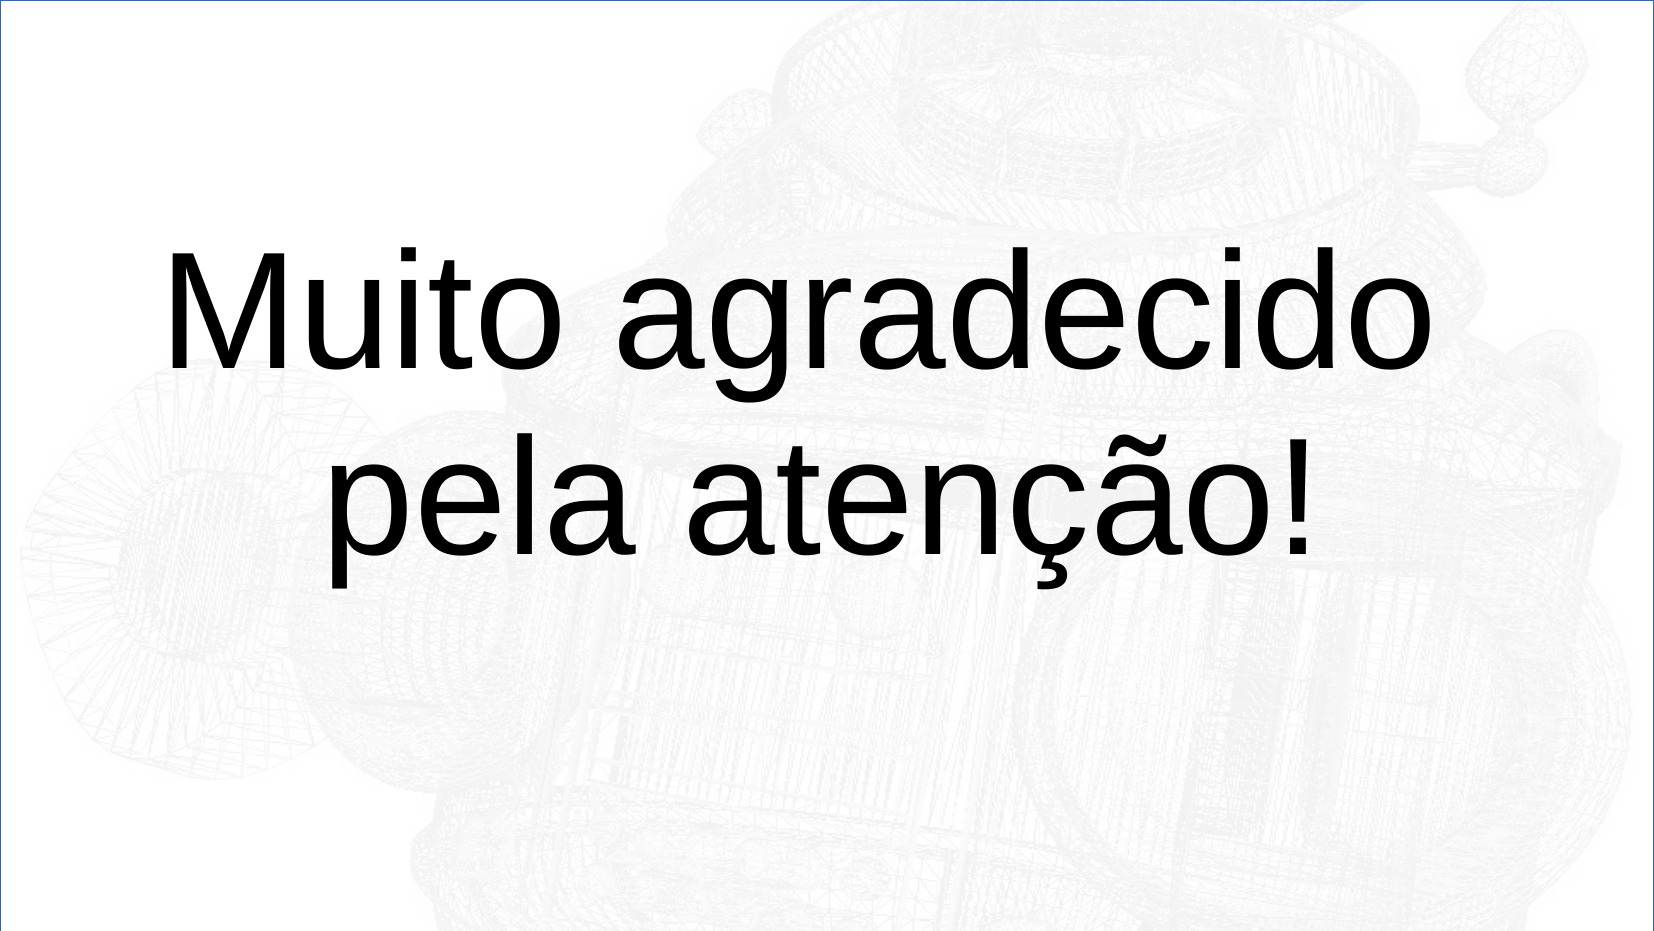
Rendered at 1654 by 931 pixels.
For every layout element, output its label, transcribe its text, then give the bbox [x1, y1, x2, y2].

text_box Muito agradecido pela atenção! [144, 210, 1500, 598]
